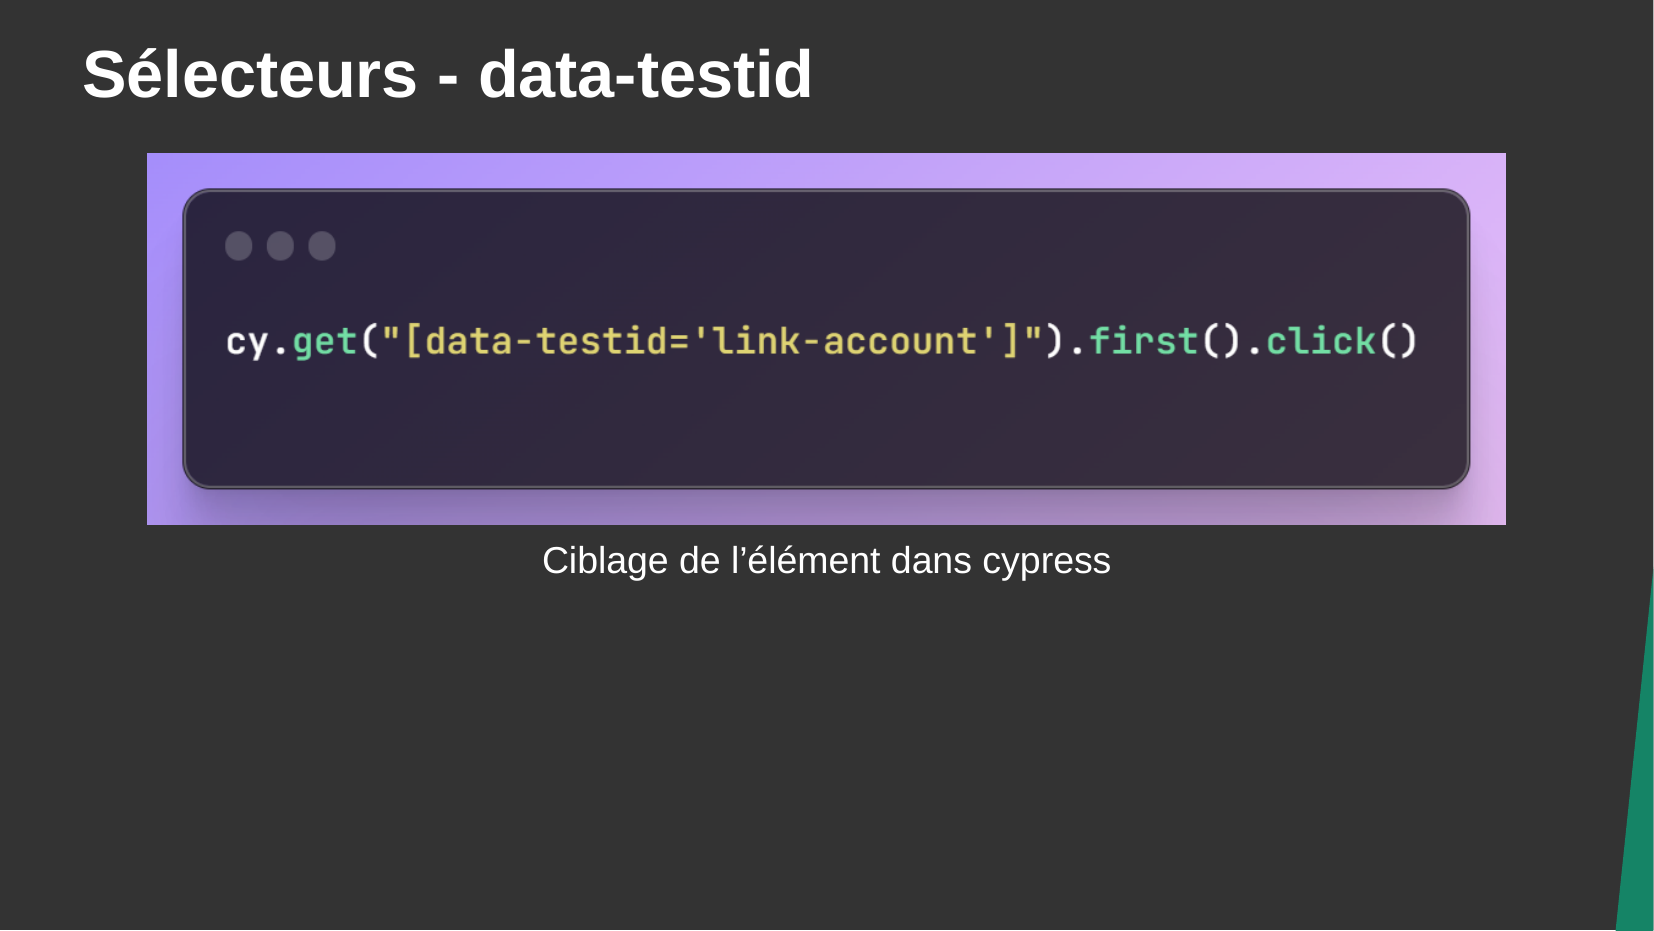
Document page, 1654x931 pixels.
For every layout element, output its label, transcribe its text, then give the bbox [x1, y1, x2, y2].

text_box Ciblage de l’élément dans cypress [141, 532, 1512, 591]
text_box [1615, 561, 1654, 931]
picture [147, 153, 1506, 526]
title Sélecteurs - data-testid [82, 37, 886, 119]
